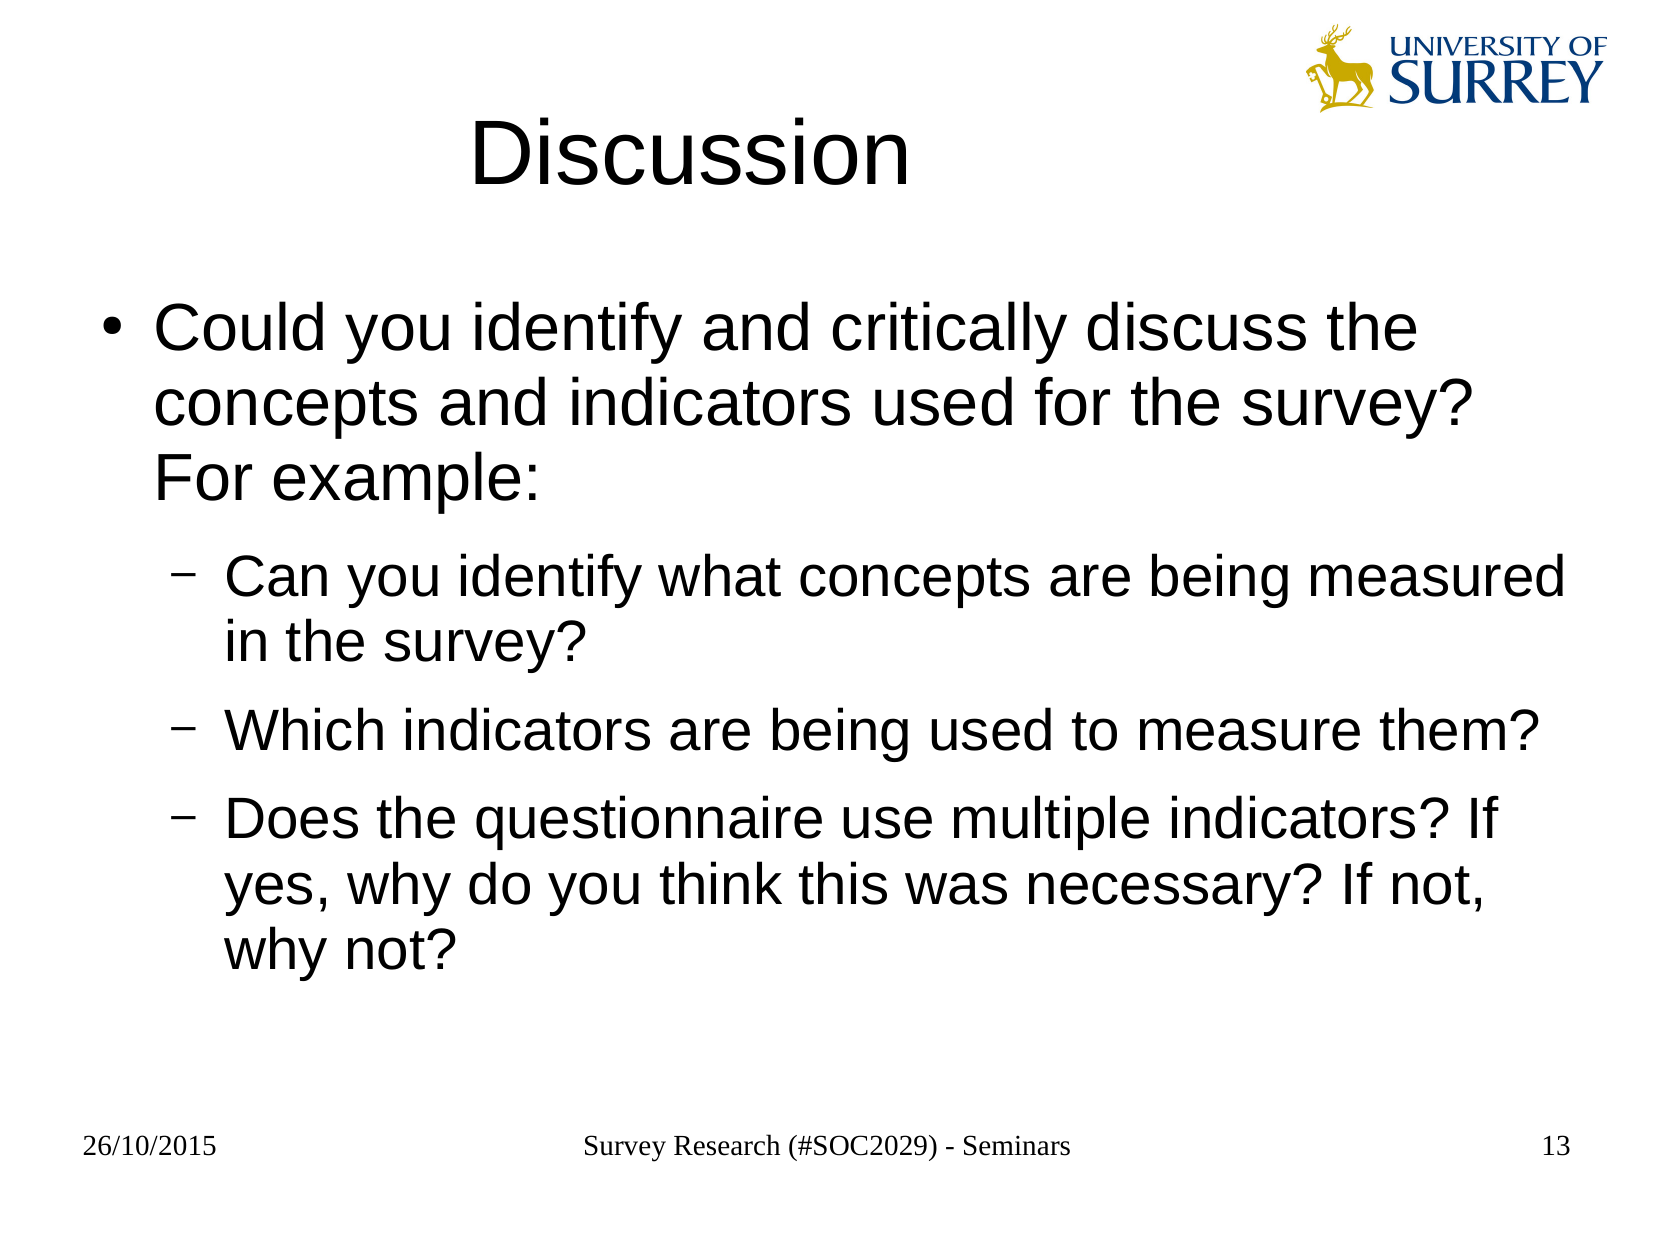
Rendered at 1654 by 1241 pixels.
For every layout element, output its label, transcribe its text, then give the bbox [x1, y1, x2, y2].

list Could you identify and critically discuss the concepts and indicators used for the survey? For example: Can you identify what concepts are being measured in the survey? Which indicators are being used to measure them? Does the questionnaire use multiple indicators? If yes, why do you think this was necessary? If not, why not? [82, 290, 1571, 1010]
title Discussion [82, 49, 1300, 257]
picture [1306, 23, 1607, 113]
